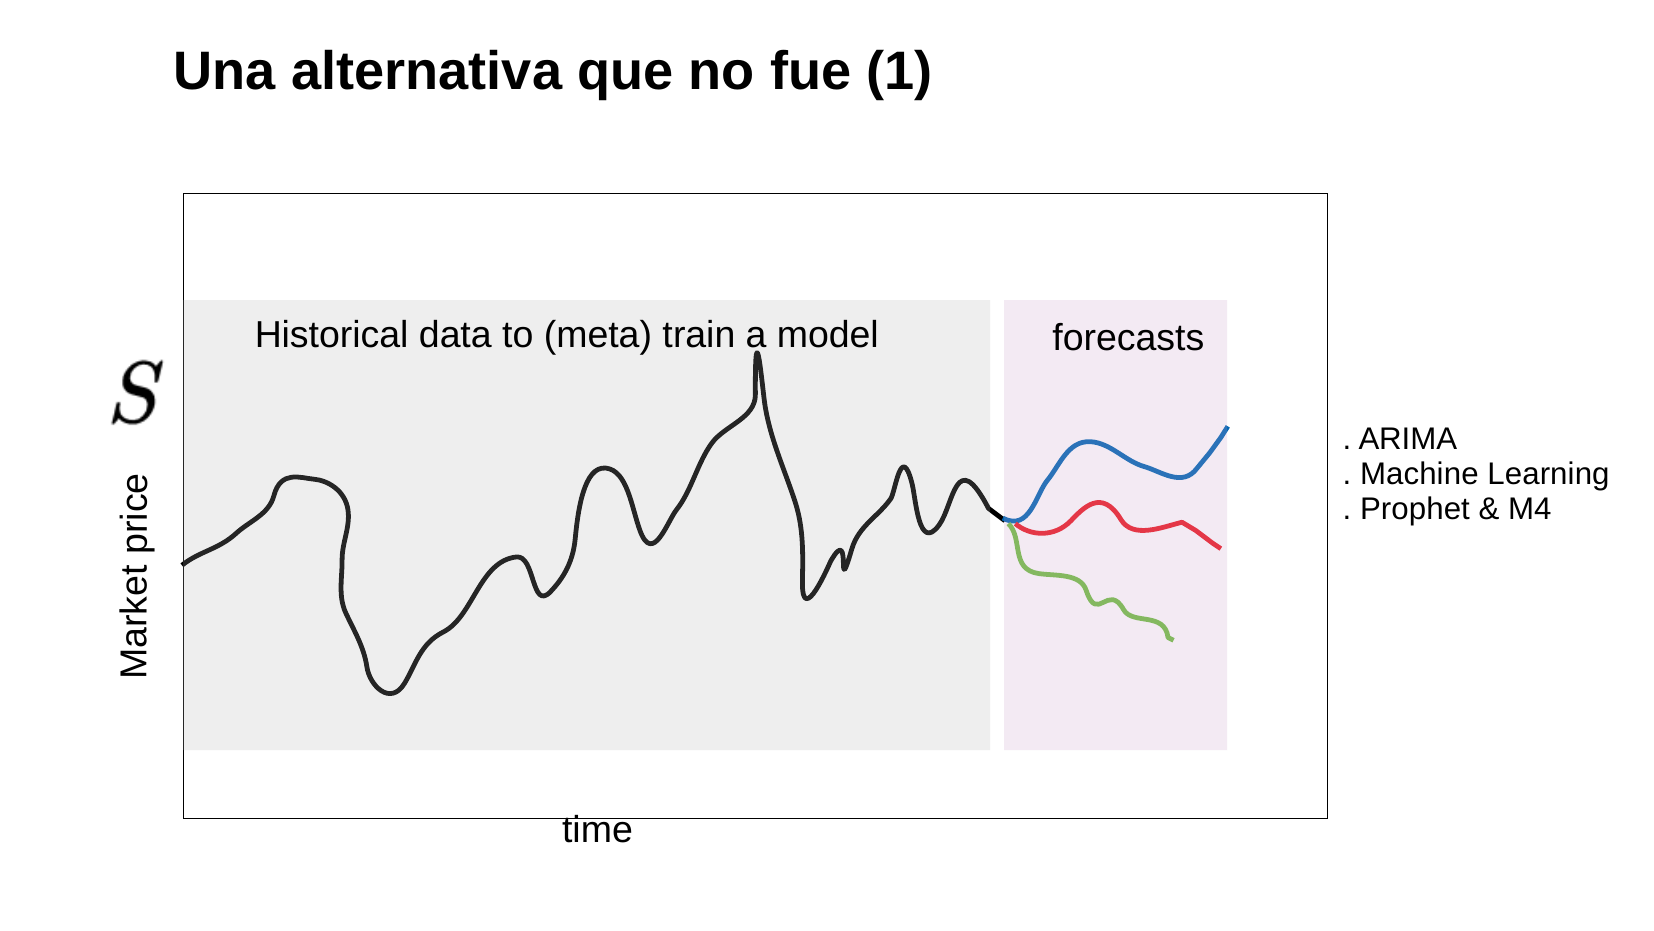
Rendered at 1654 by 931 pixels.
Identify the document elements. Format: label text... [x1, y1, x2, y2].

text_box time [547, 801, 1120, 901]
text_box [183, 300, 991, 751]
text_box . ARIMA . Machine Learning . Prophet & M4 [1327, 414, 1654, 556]
text_box Historical data to (meta) train a model [240, 306, 894, 364]
text_box [1004, 300, 1228, 751]
picture [105, 352, 182, 443]
text_box Market price [105, 150, 278, 695]
text_box forecasts [1037, 309, 1220, 366]
text_box Una alternativa que no fue (1) [158, 32, 1149, 109]
